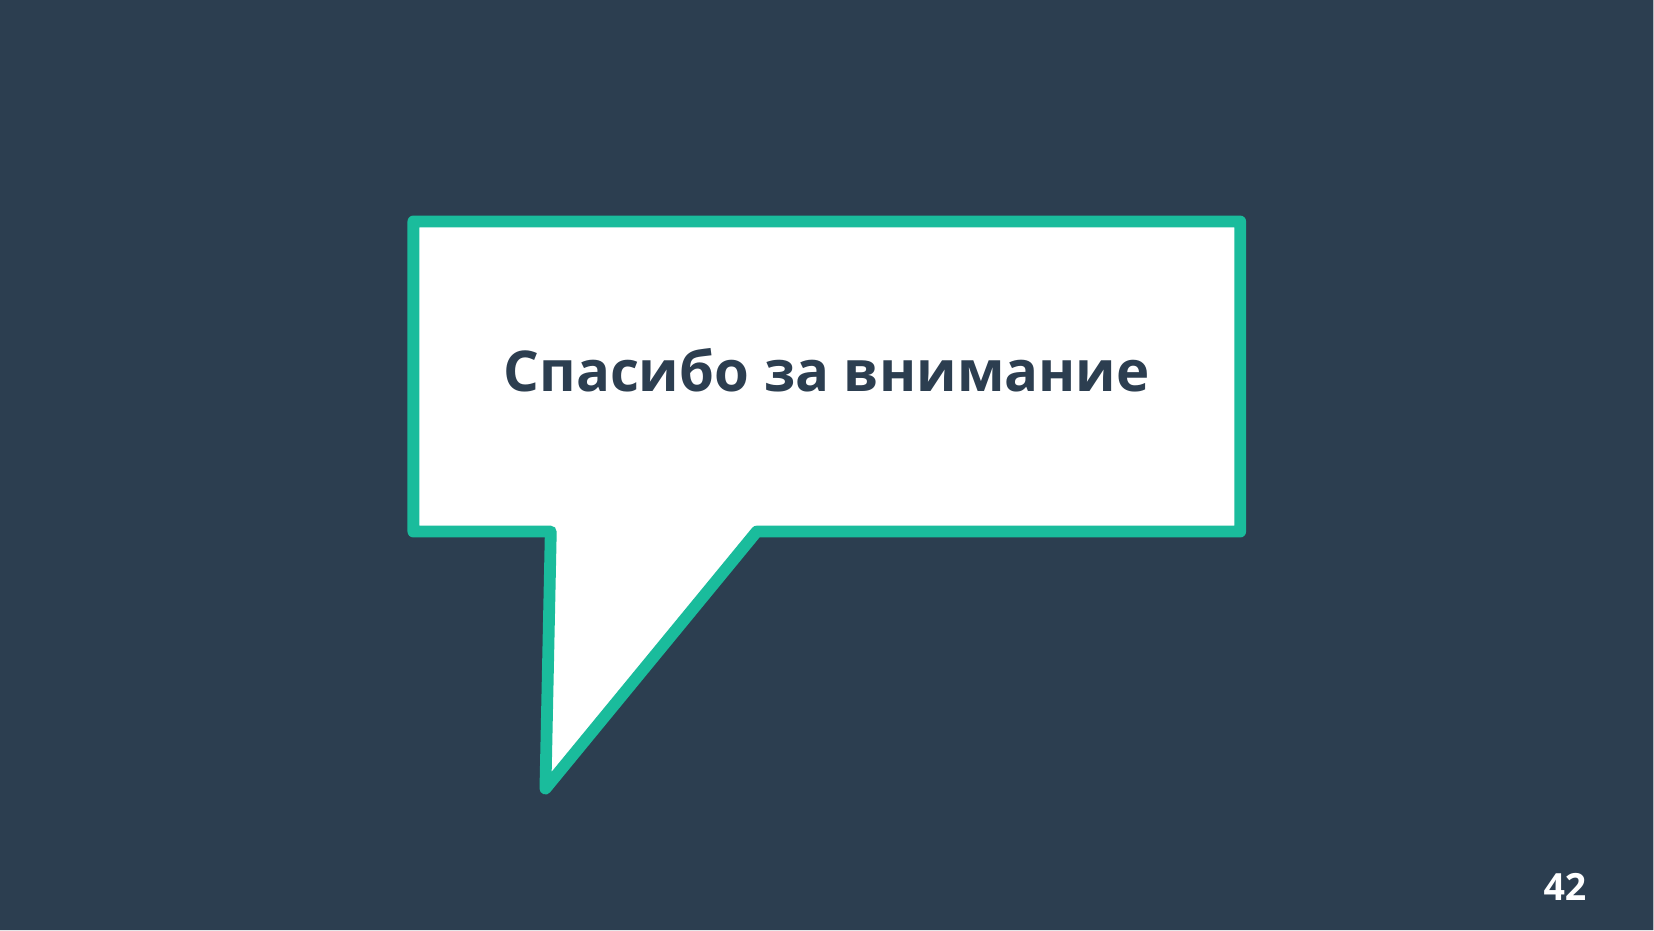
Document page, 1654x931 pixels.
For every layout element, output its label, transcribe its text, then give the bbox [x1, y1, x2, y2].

title Спасибо за внимание [442, 236, 1211, 502]
